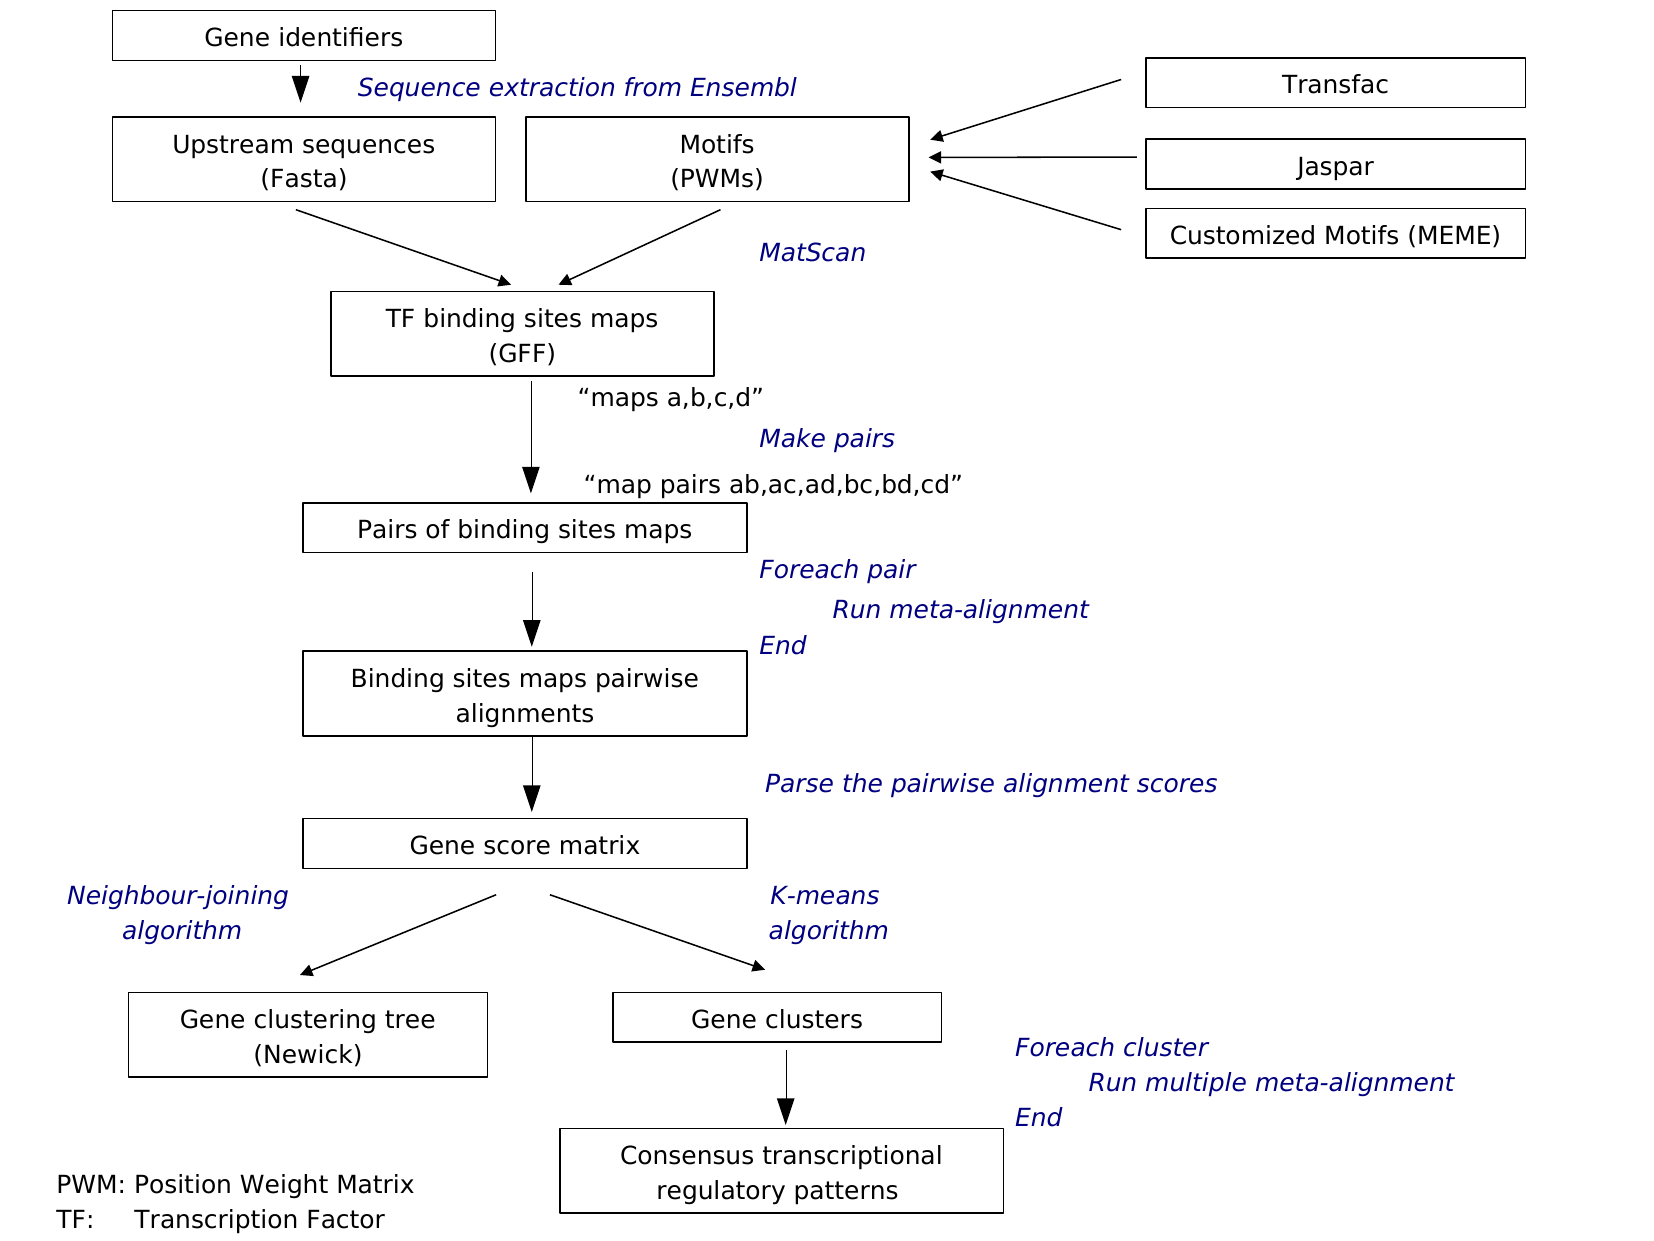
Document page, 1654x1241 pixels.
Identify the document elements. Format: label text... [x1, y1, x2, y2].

text_box Binding sites maps pairwise alignments [303, 651, 747, 736]
text_box Sequence extraction from Ensembl [356, 65, 1013, 104]
text_box PWM: Position Weight Matrix TF: Transcription Factor [41, 1157, 483, 1241]
text_box Neighbour-joining algorithm [0, 874, 401, 948]
text_box Gene score matrix [303, 818, 747, 869]
text_box Foreach pair Run meta-alignment End [757, 548, 1202, 663]
text_box Gene identifiers [112, 10, 496, 61]
text_box Jaspar [1145, 139, 1526, 189]
text_box K-means algorithm [629, 874, 1021, 948]
text_box Foreach cluster Run multiple meta-alignment End [1013, 1026, 1530, 1134]
text_box Parse the pairwise alignment scores [763, 761, 1501, 800]
text_box Upstream sequences (Fasta) [112, 116, 496, 202]
text_box Make pairs [757, 416, 1141, 455]
text_box Consensus transcriptional regulatory patterns [559, 1128, 1004, 1214]
text_box Transfac [1145, 57, 1526, 108]
text_box TF binding sites maps (GFF) [331, 291, 714, 377]
text_box MatScan [757, 231, 1029, 270]
text_box “map pairs ab,ac,ad,bc,bd,cd” [568, 457, 1090, 507]
text_box Gene clustering tree (Newick) [128, 992, 488, 1078]
text_box “maps a,b,c,d” [562, 370, 1007, 420]
text_box Pairs of binding sites maps [303, 502, 747, 553]
text_box Motifs (PWMs) [525, 116, 909, 202]
text_box Gene clusters [612, 992, 942, 1043]
text_box Customized Motifs (MEME) [1145, 208, 1526, 259]
